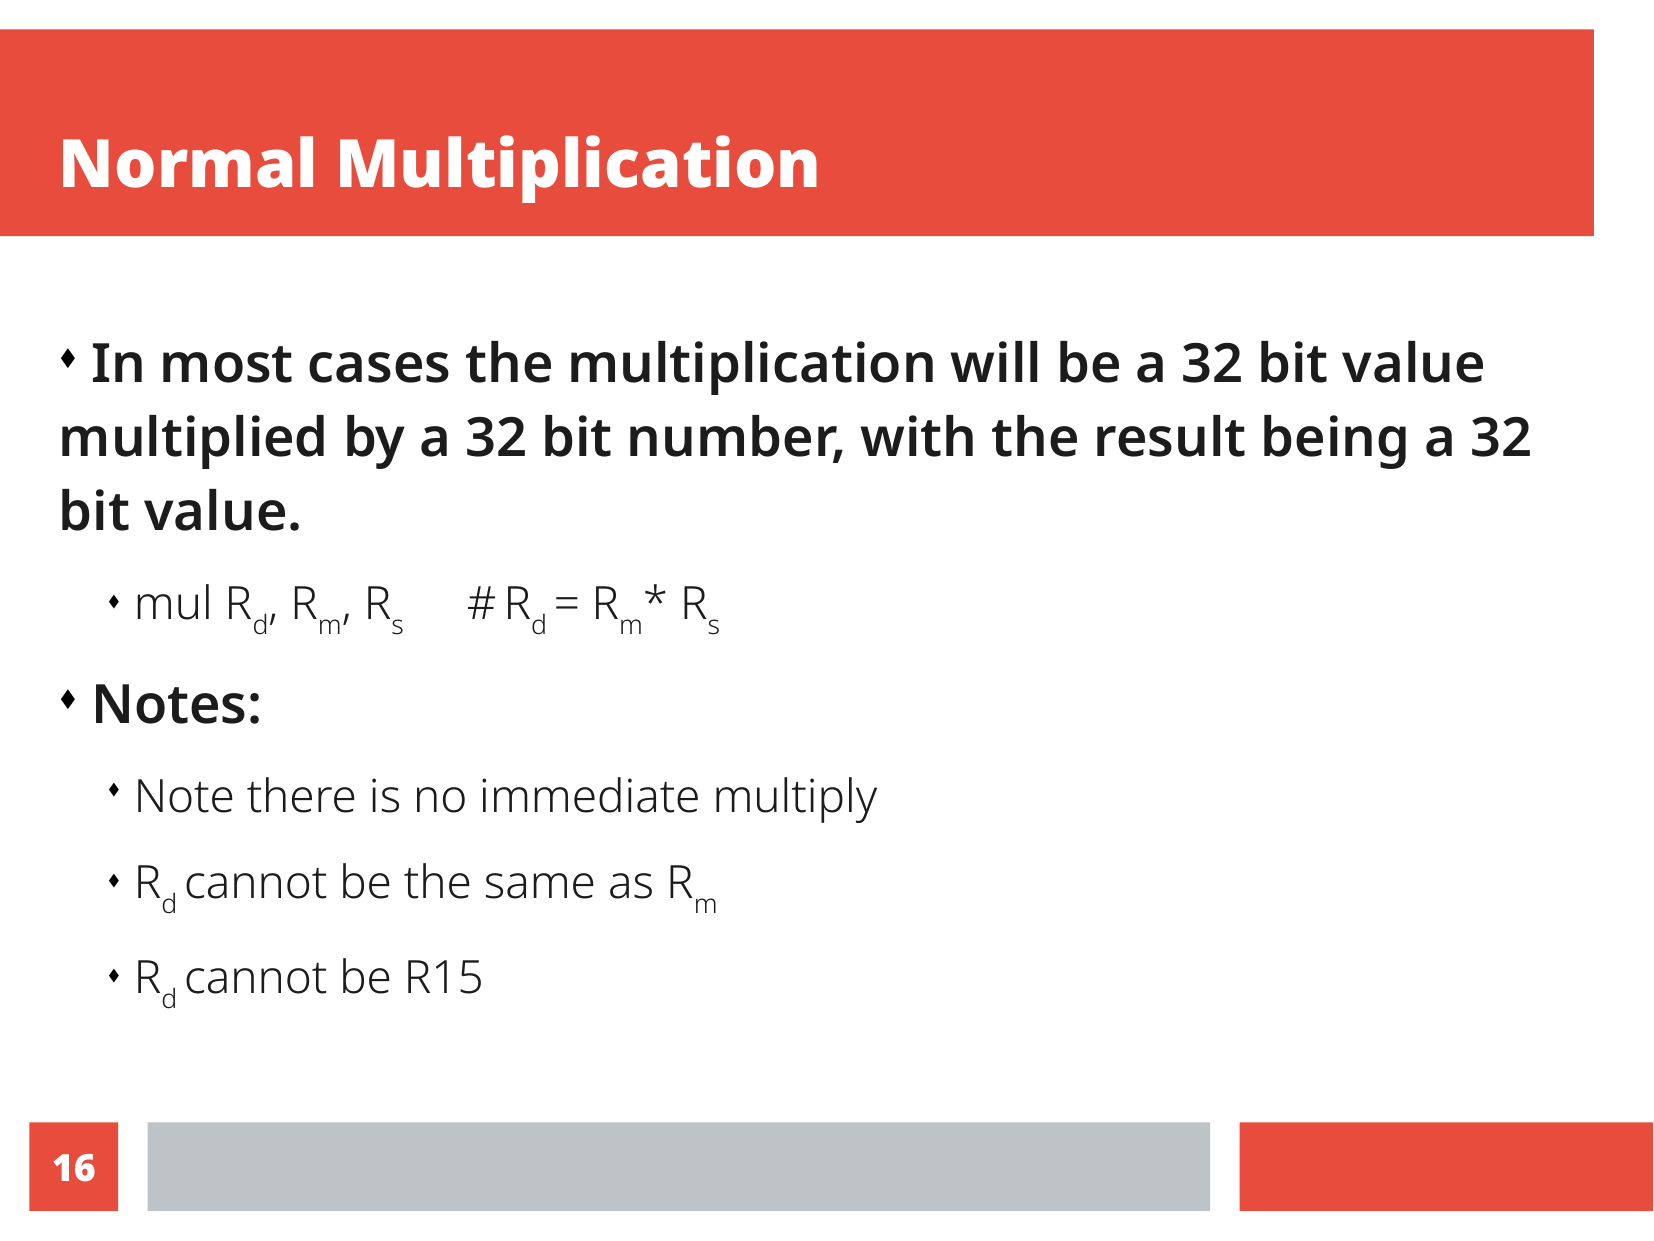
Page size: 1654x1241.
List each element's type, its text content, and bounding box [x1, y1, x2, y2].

title Normal Multiplication [58, 59, 1594, 207]
list In most cases the multiplication will be a 32 bit value multiplied by a 32 bit number, with the result being a 32 bit value. mul Rd, Rm, Rs # Rd = Rm* Rs Notes: Note there is no immediate multiply Rd cannot be the same as Rm Rd cannot be R15 [58, 324, 1565, 1093]
